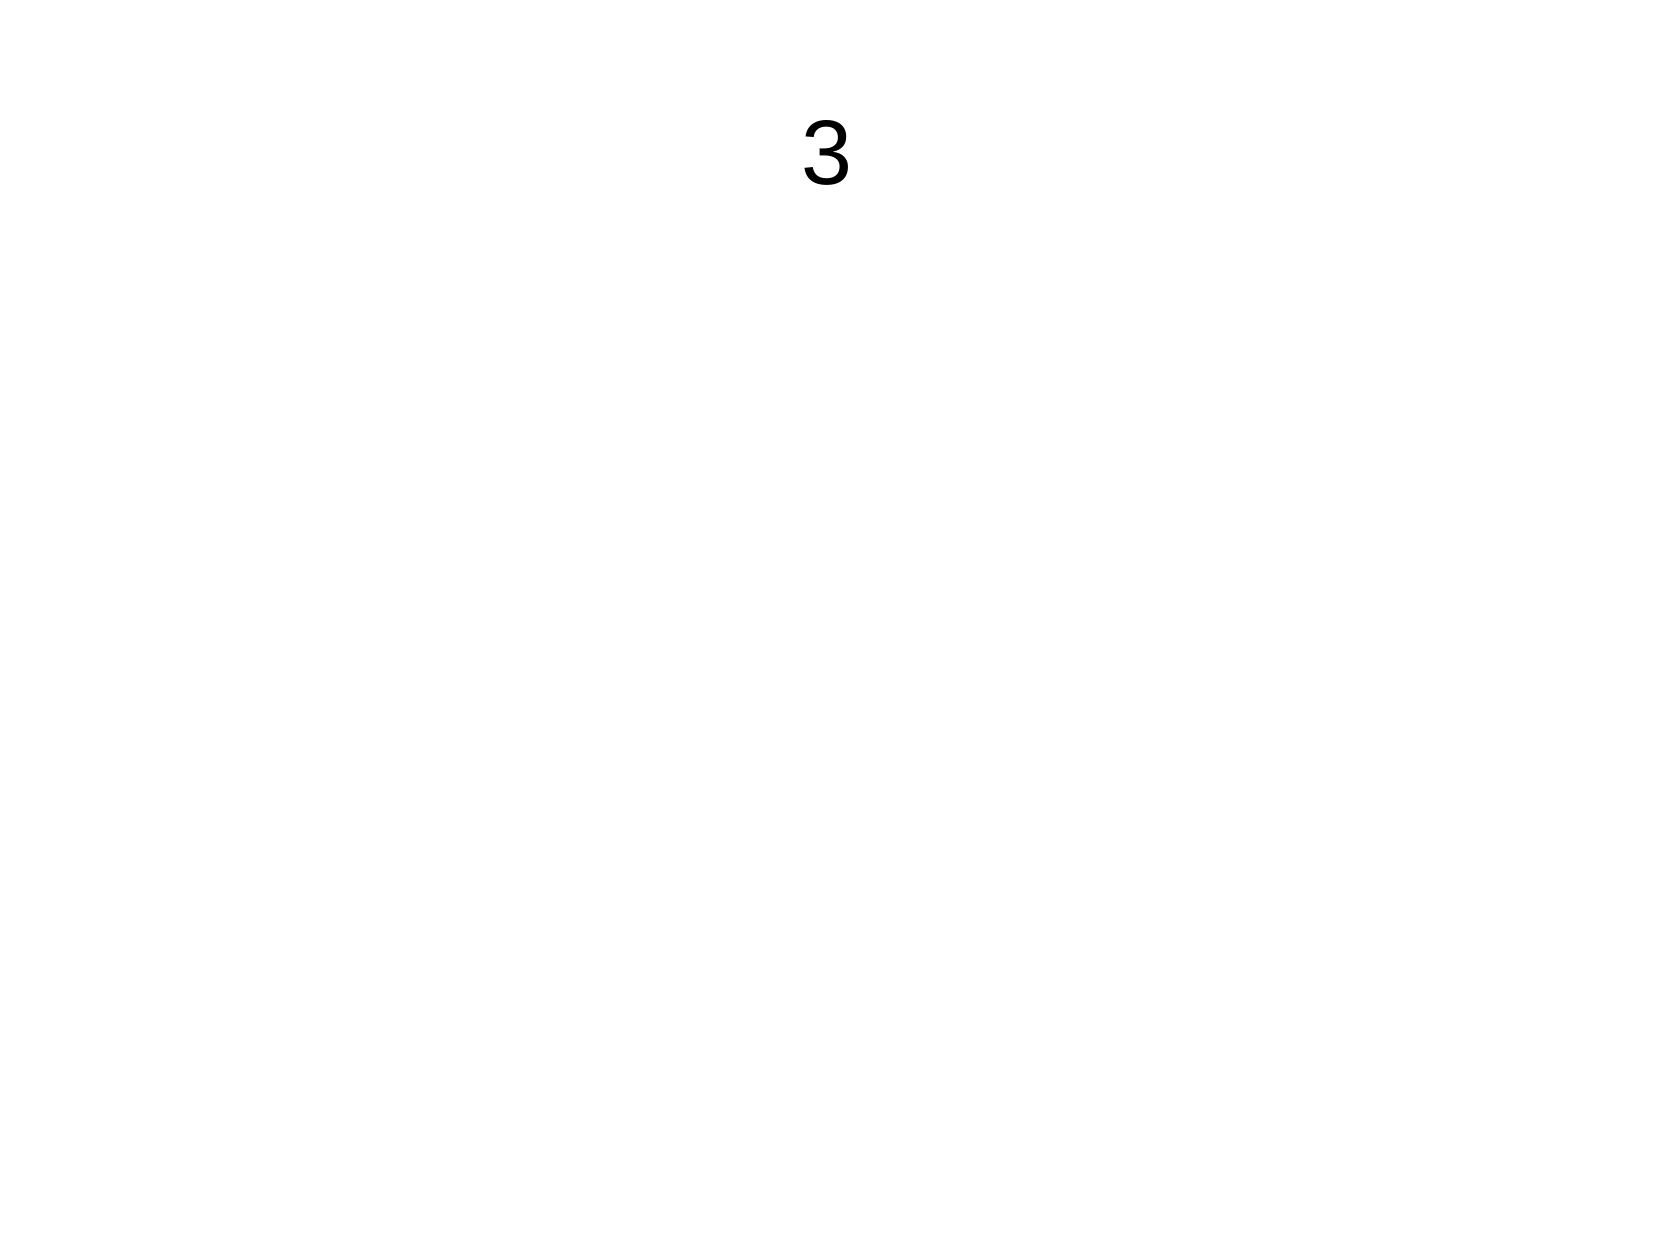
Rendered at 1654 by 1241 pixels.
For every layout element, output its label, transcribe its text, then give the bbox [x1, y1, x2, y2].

title 3 [82, 49, 1571, 257]
